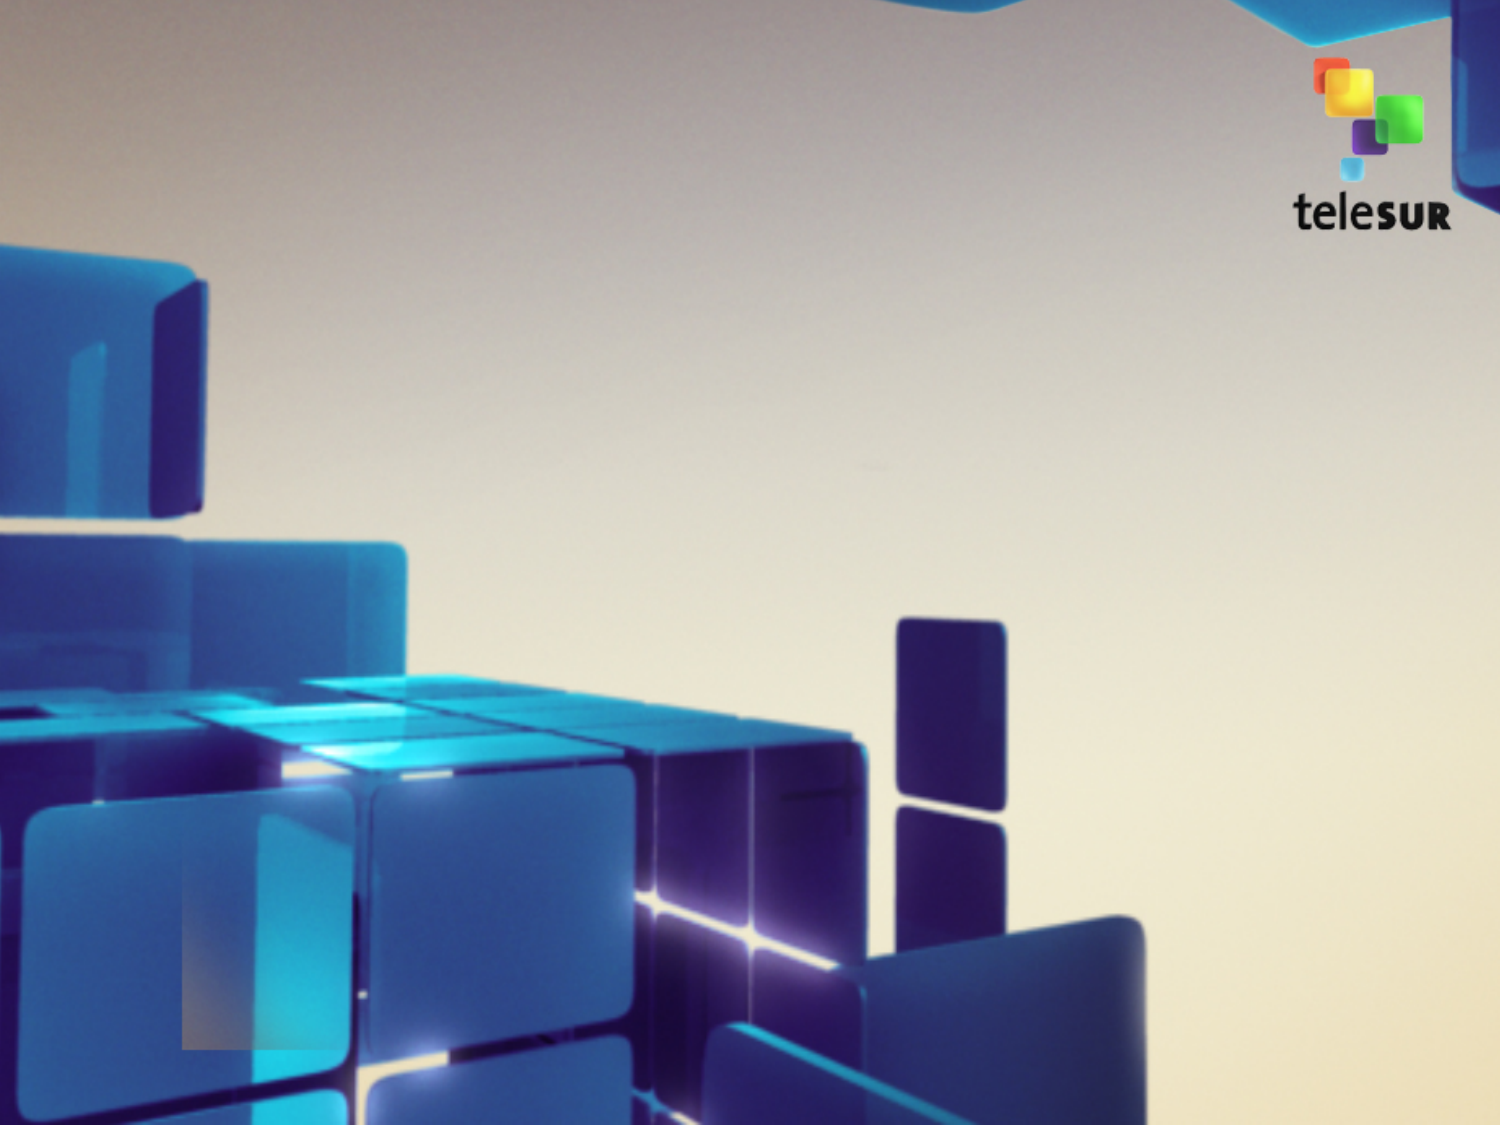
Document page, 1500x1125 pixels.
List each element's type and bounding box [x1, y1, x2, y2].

picture [0, 0, 1500, 1125]
title [112, 137, 1388, 379]
text_box [225, 378, 1276, 667]
